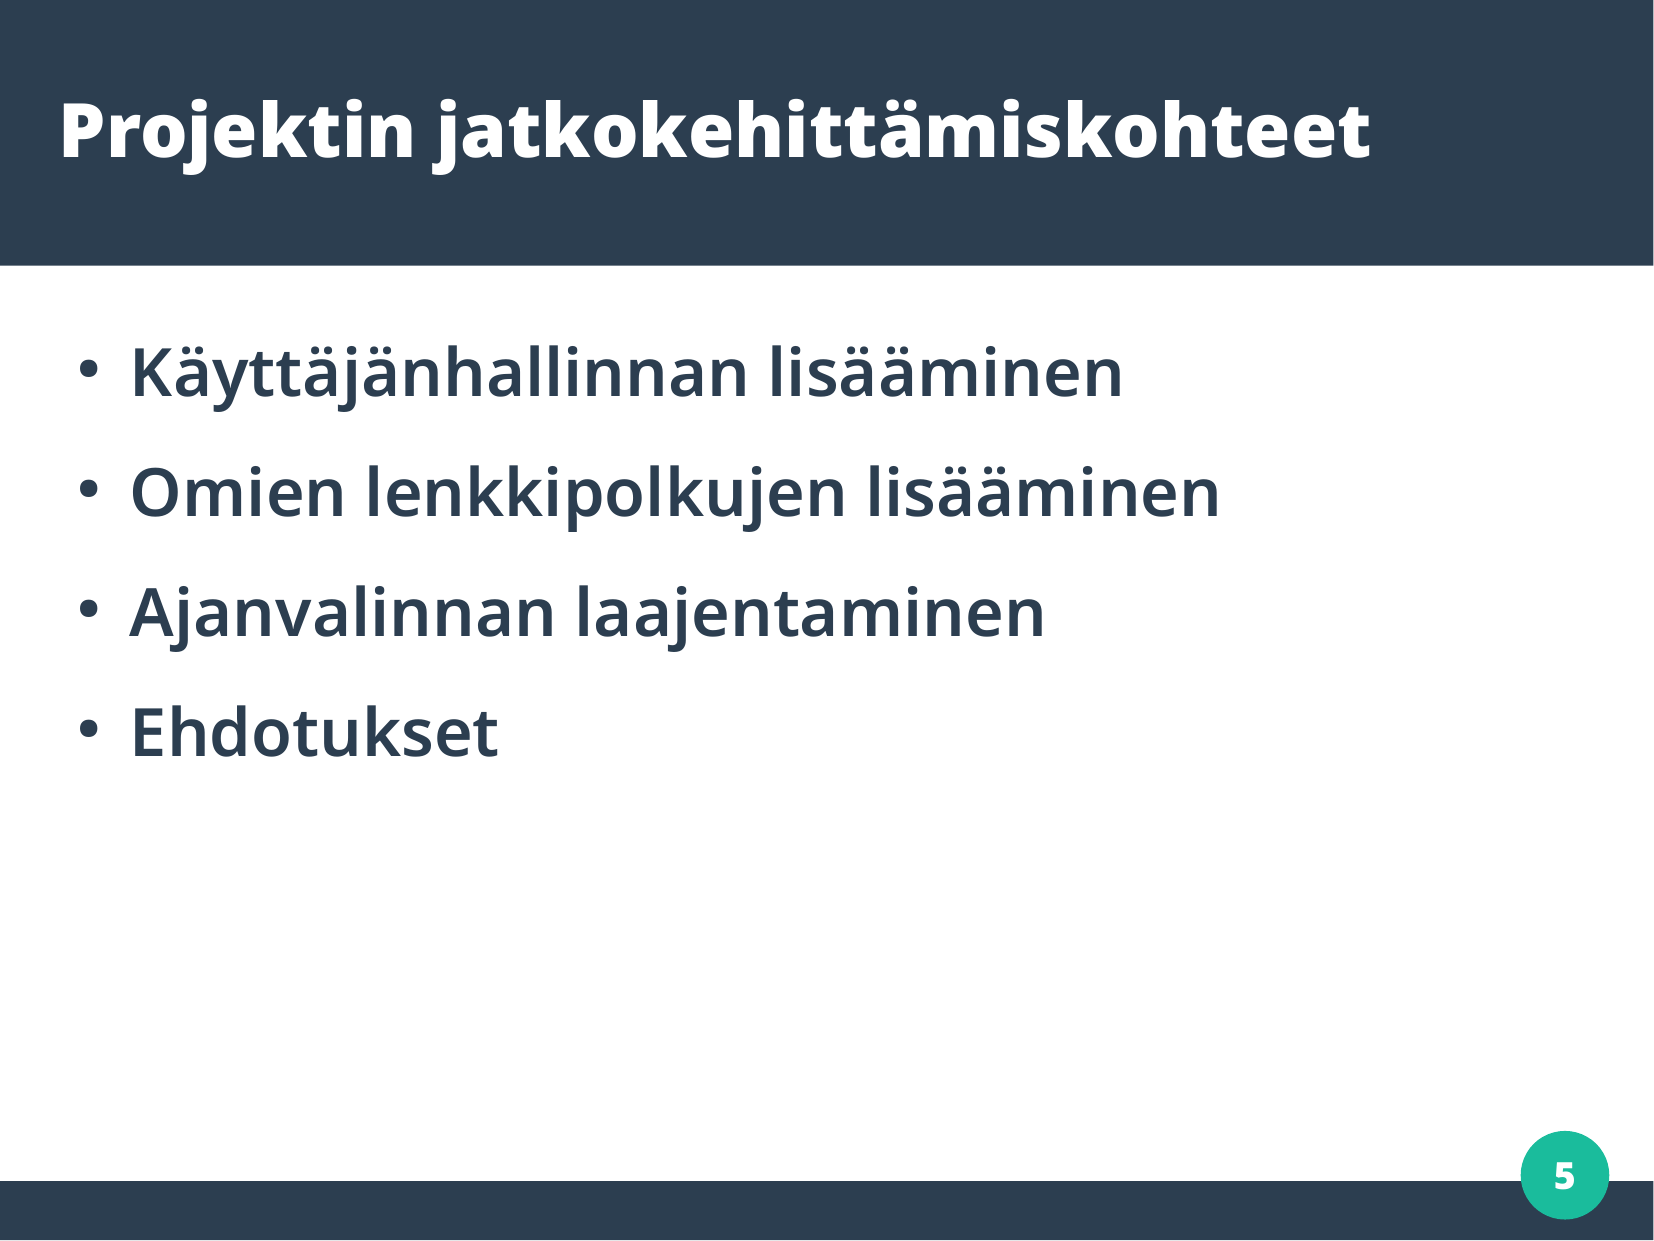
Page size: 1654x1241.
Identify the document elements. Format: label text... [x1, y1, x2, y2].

title Projektin jatkokehittämiskohteet [59, 49, 1595, 207]
list Käyttäjänhallinnan lisääminen Omien lenkkipolkujen lisääminen Ajanvalinnan laajentaminen Ehdotukset [59, 324, 1595, 1152]
